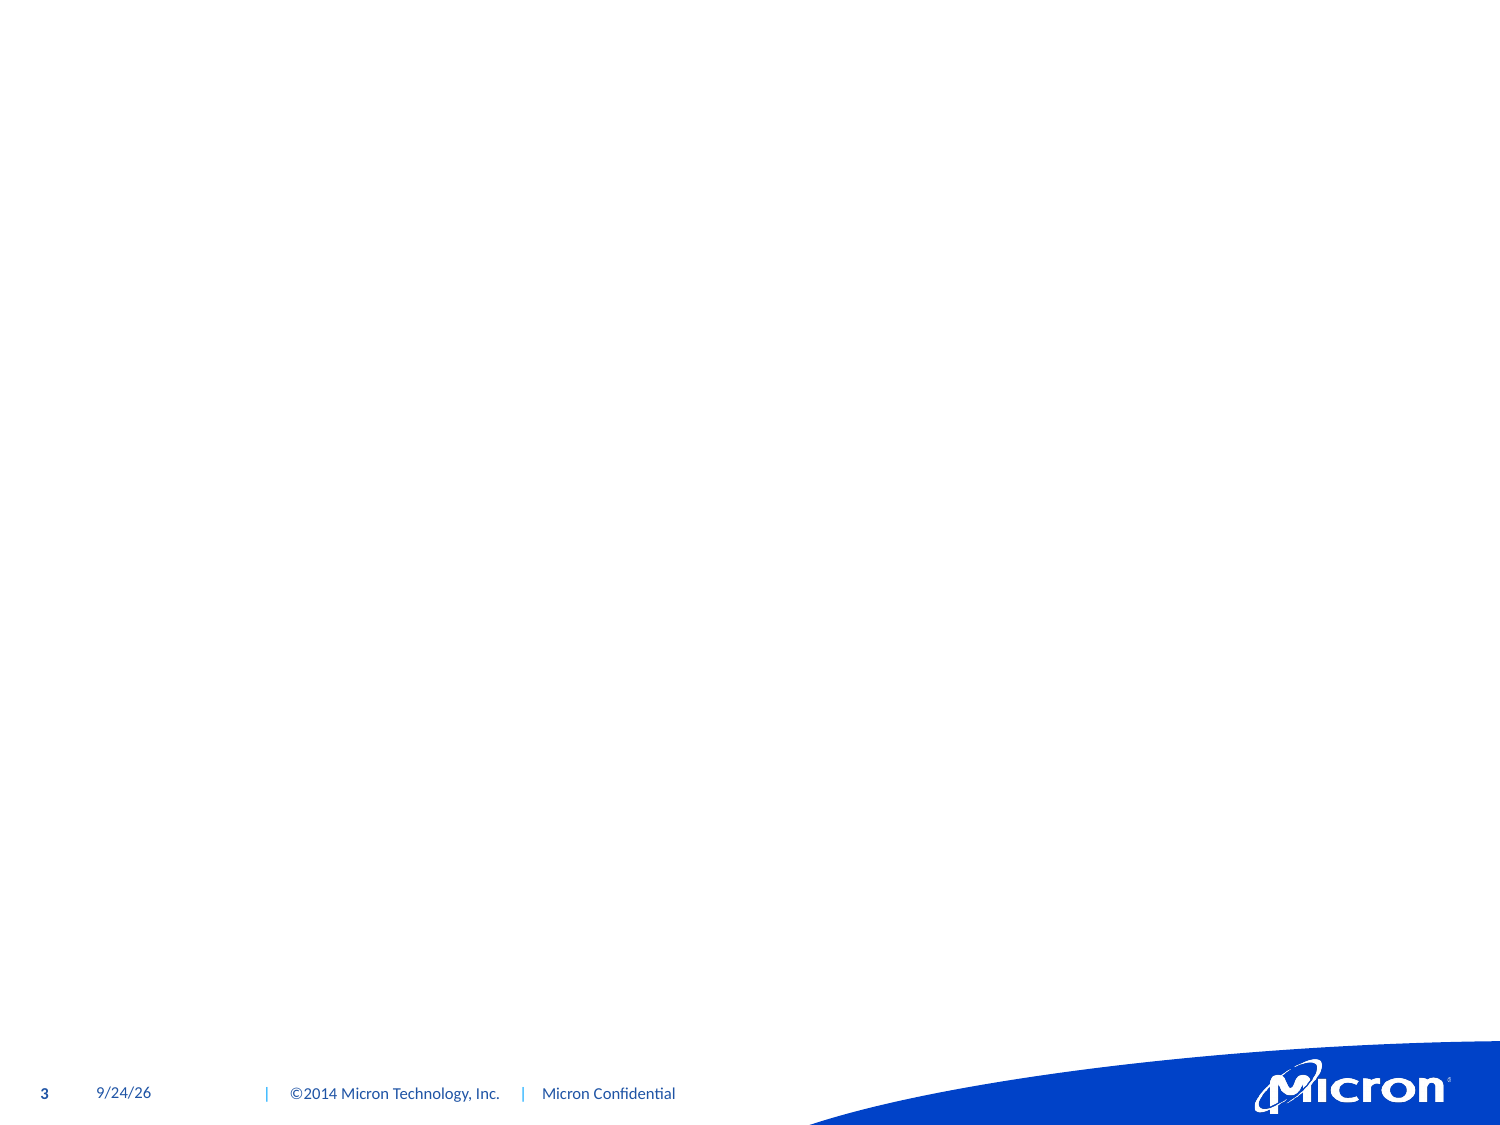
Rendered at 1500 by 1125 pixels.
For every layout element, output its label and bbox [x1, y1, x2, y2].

text_box [96, 1082, 240, 1102]
